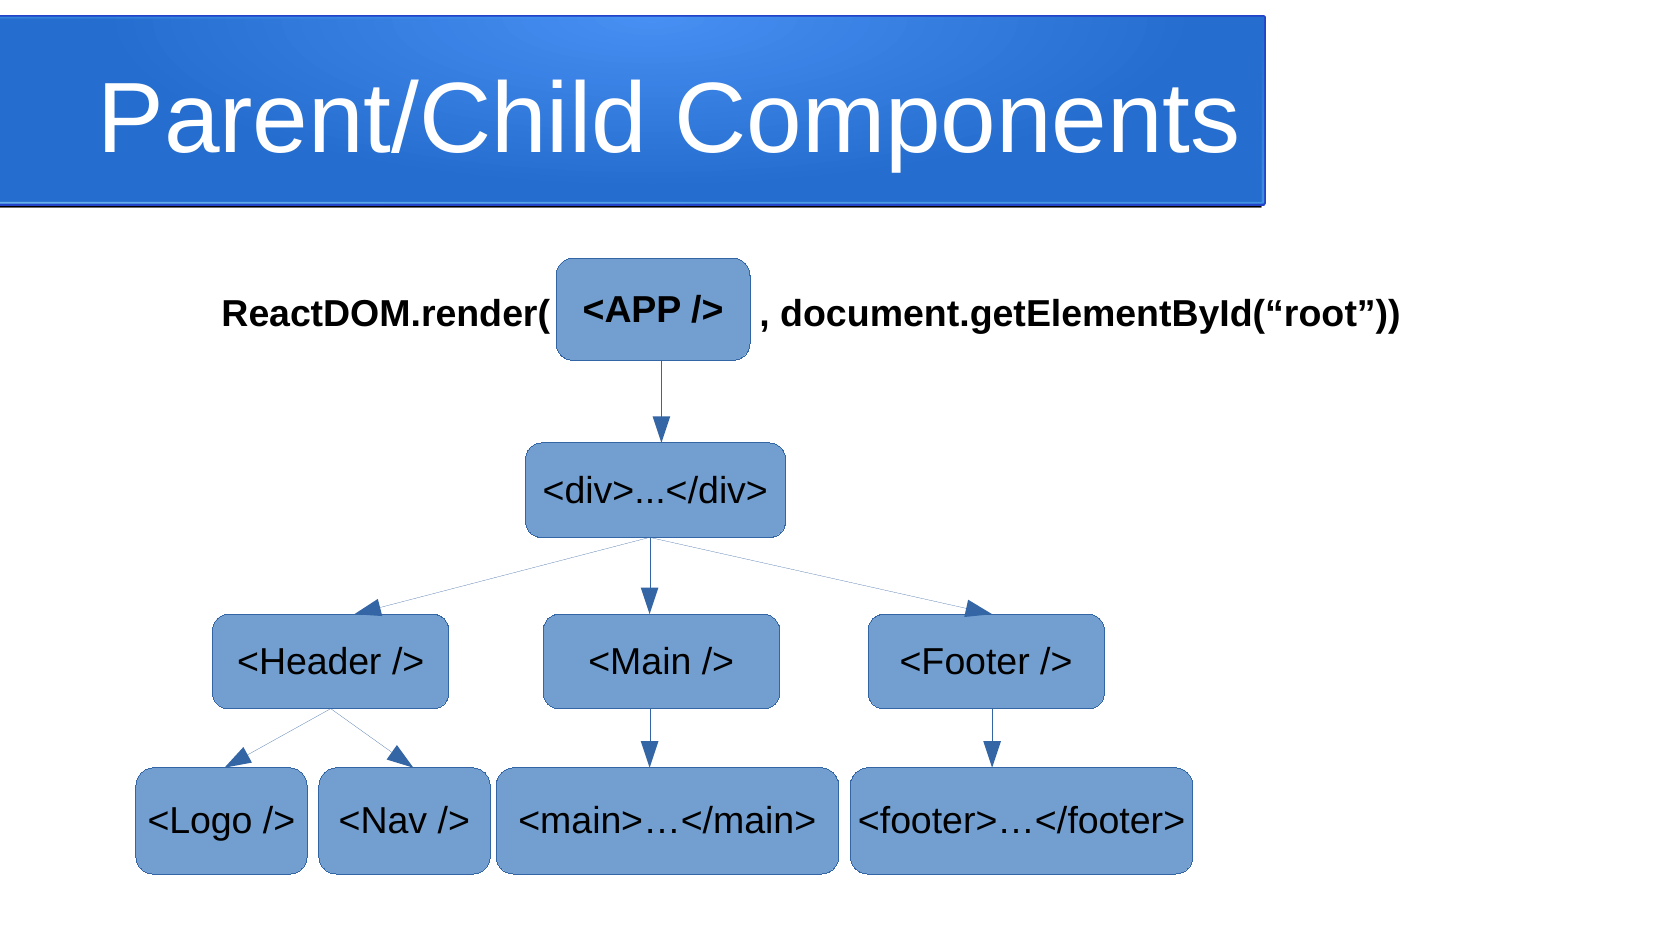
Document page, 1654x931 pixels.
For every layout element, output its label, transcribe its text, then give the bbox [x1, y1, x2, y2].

text_box ReactDOM.render( , document.getElementById(“root”)) [206, 282, 556, 342]
text_box <Logo /> [135, 767, 308, 875]
text_box <footer>…</footer> [850, 767, 1193, 875]
text_box Parent/Child Components [82, 44, 1258, 180]
text_box <Header /> [212, 614, 449, 709]
text_box <div>...</div> [525, 442, 786, 538]
text_box <Footer /> [868, 614, 1105, 709]
text_box <APP /> [556, 258, 751, 361]
text_box <Nav /> [318, 767, 491, 875]
text_box <main>…</main> [496, 767, 839, 875]
picture [0, 13, 1269, 211]
text_box ReactDOM.render( , document.getElementById(“root”)) [751, 282, 1465, 342]
text_box <Main /> [543, 614, 780, 709]
